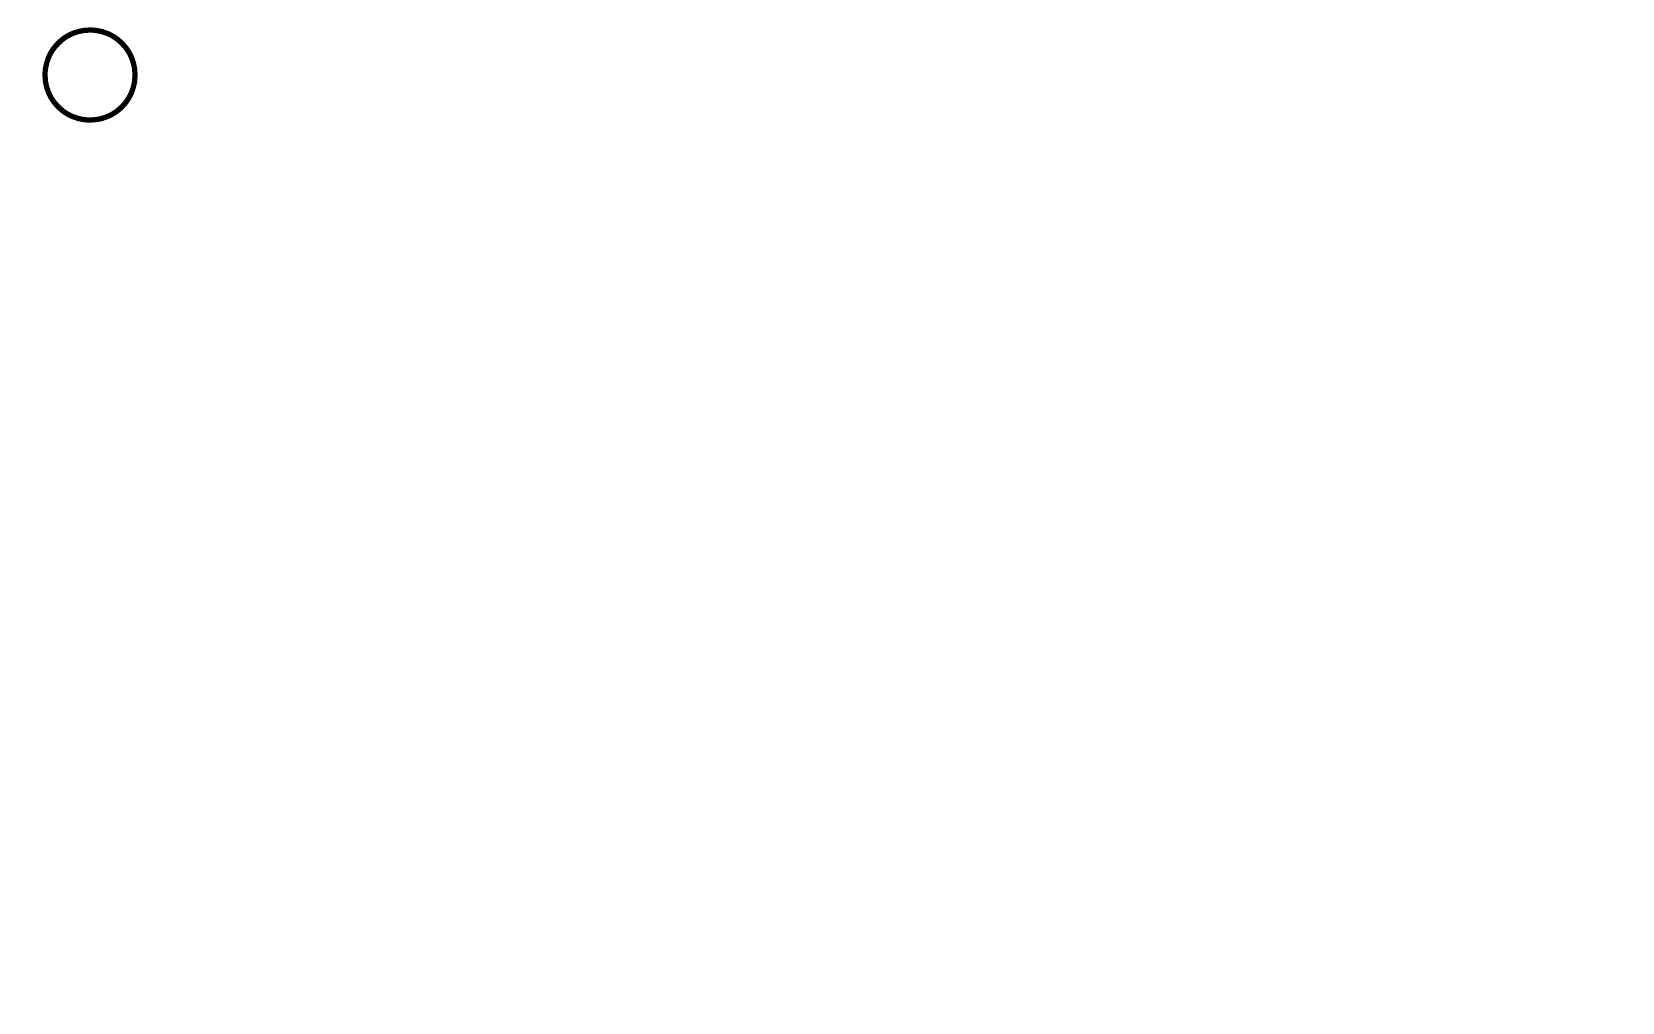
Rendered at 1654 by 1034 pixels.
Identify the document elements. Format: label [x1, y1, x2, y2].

text_box [45, 30, 136, 121]
